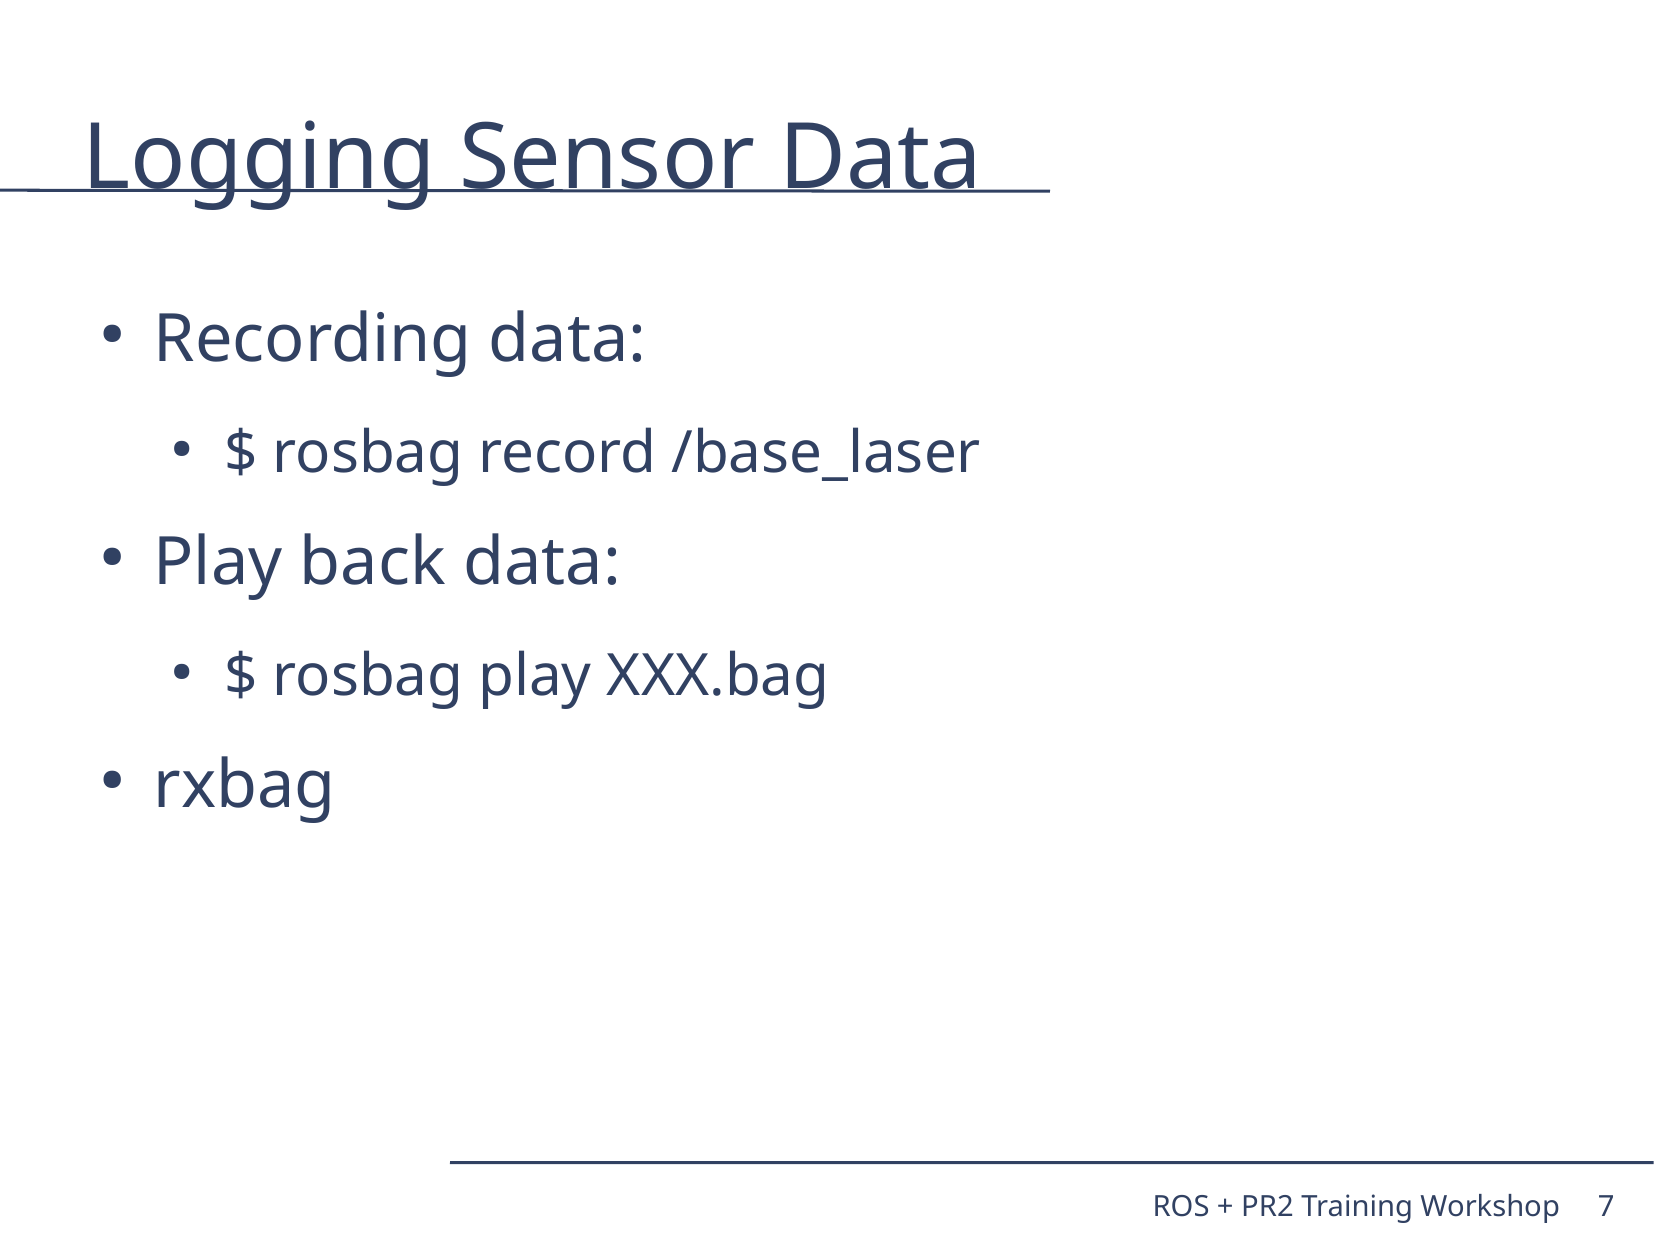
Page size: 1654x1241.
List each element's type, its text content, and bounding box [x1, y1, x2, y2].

list Recording data: $ rosbag record /base_laser Play back data: $ rosbag play XXX.bag rxbag [82, 290, 1571, 1109]
title Logging Sensor Data [82, 56, 1571, 250]
